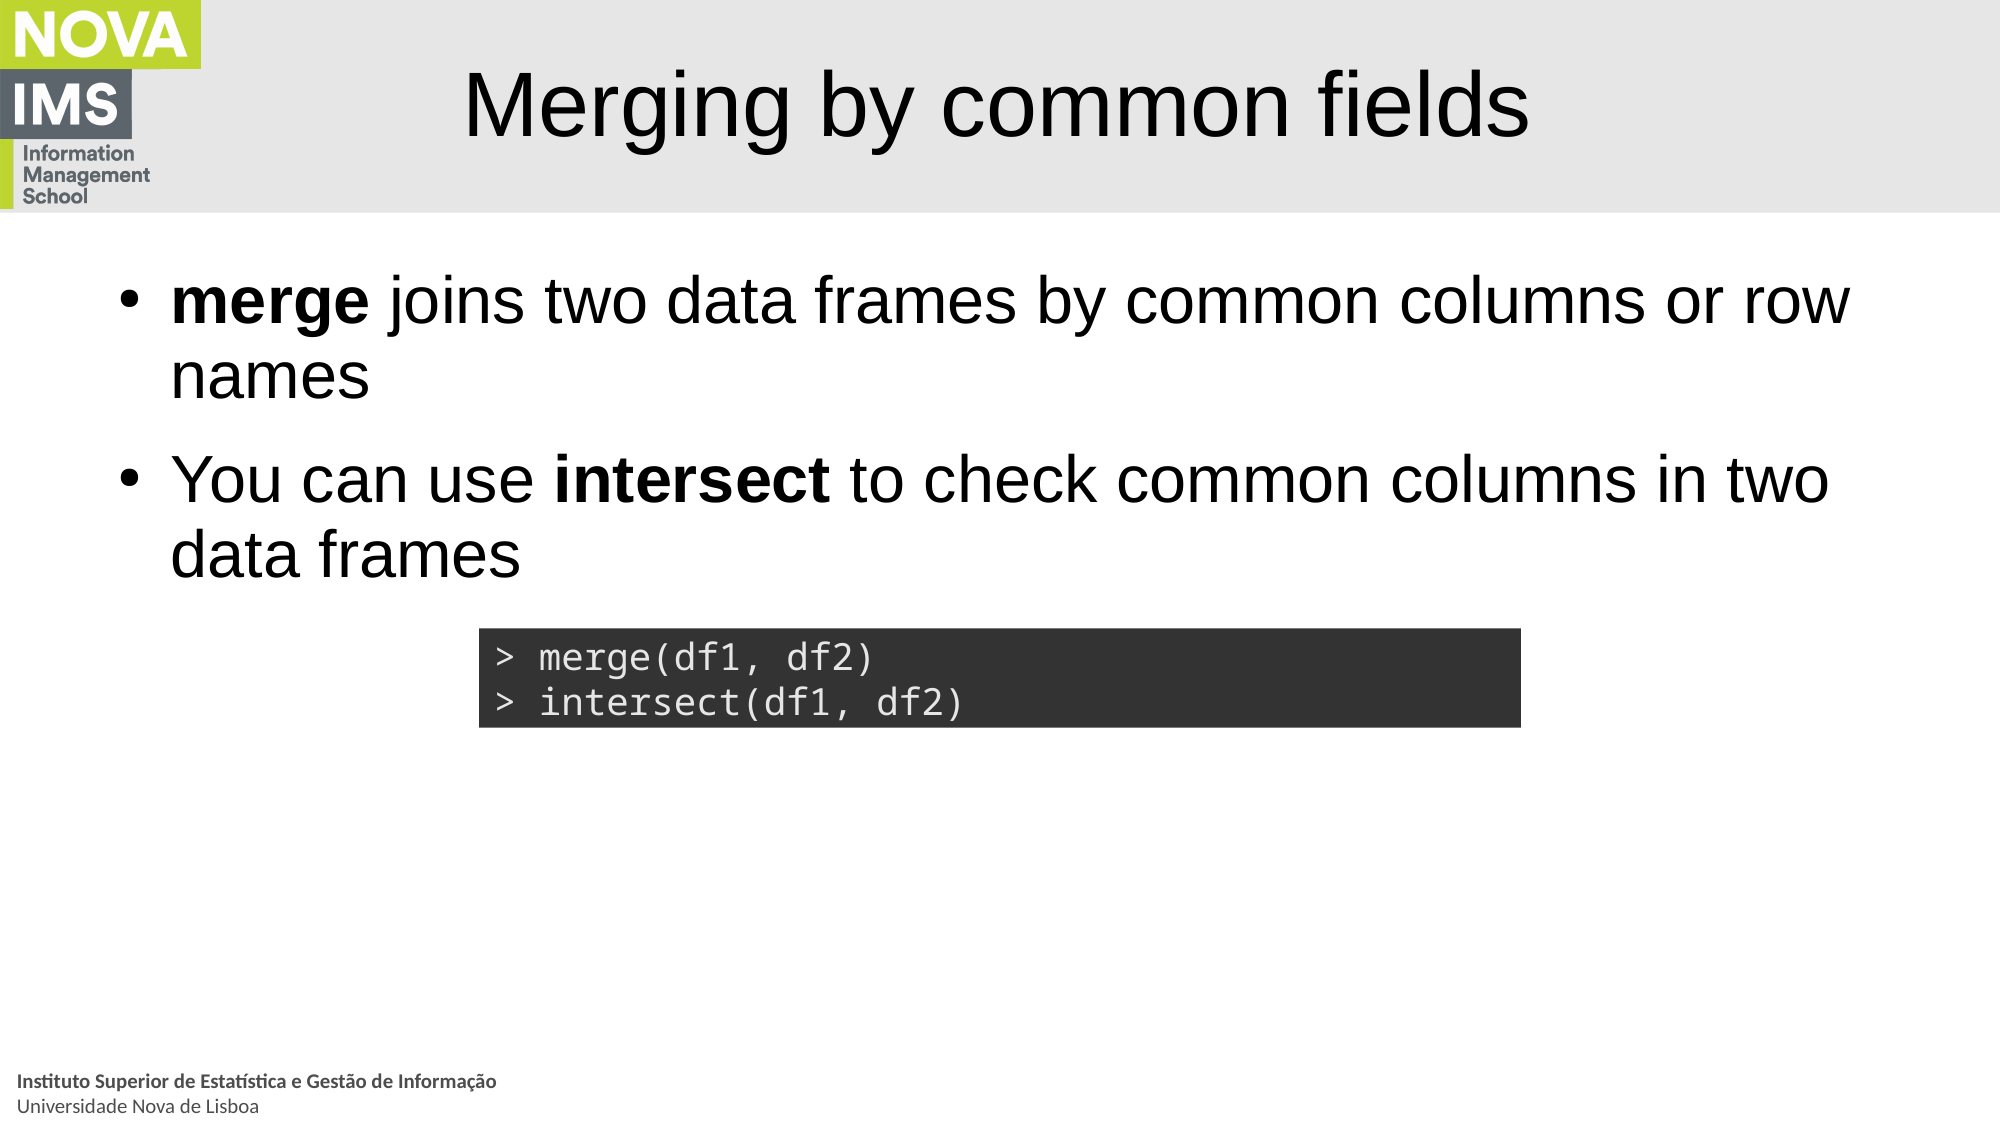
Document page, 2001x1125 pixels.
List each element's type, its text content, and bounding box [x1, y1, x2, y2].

picture [0, 0, 201, 209]
title Merging by common fields [94, 19, 1902, 189]
list merge joins two data frames by common columns or row names You can use intersect to check common columns in two data frames [99, 263, 1900, 916]
text_box > merge(df1, df2) > intersect(df1, df2) [479, 628, 1521, 728]
